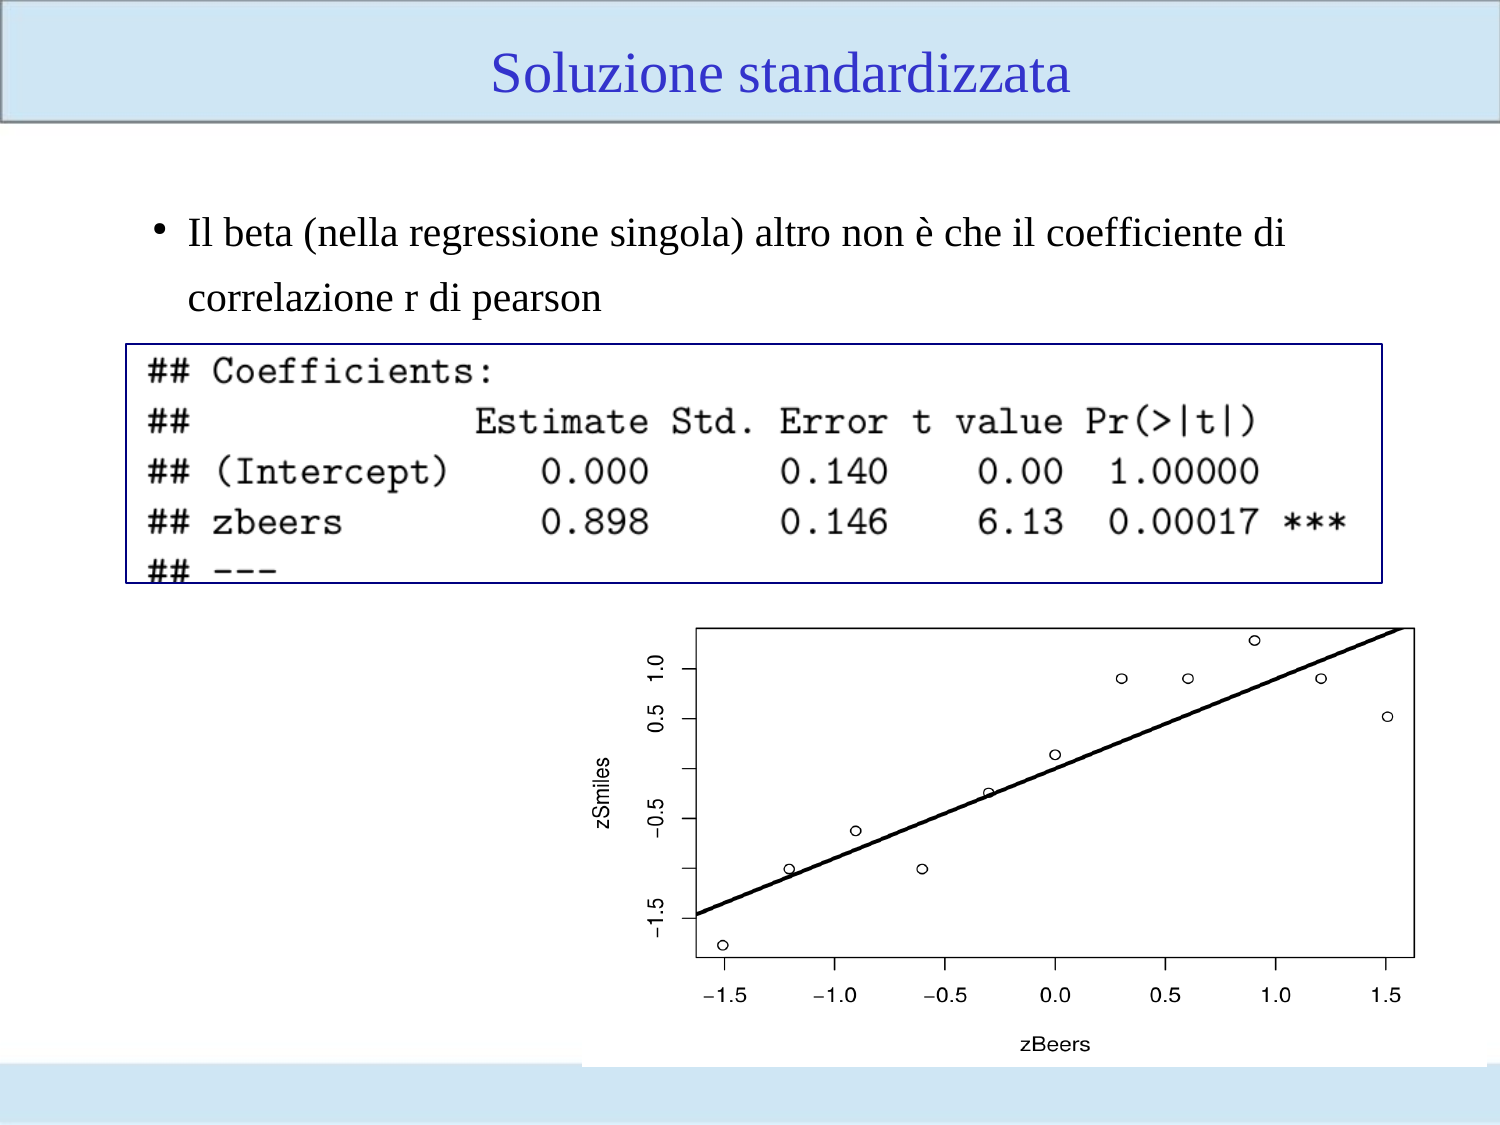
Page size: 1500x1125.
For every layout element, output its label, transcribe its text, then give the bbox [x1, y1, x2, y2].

title Soluzione standardizzata [249, 24, 1313, 113]
text_box Il beta (nella regressione singola) altro non è che il coefficiente di correlazione r di pearson [137, 182, 1426, 468]
picture [0, 0, 1500, 1125]
